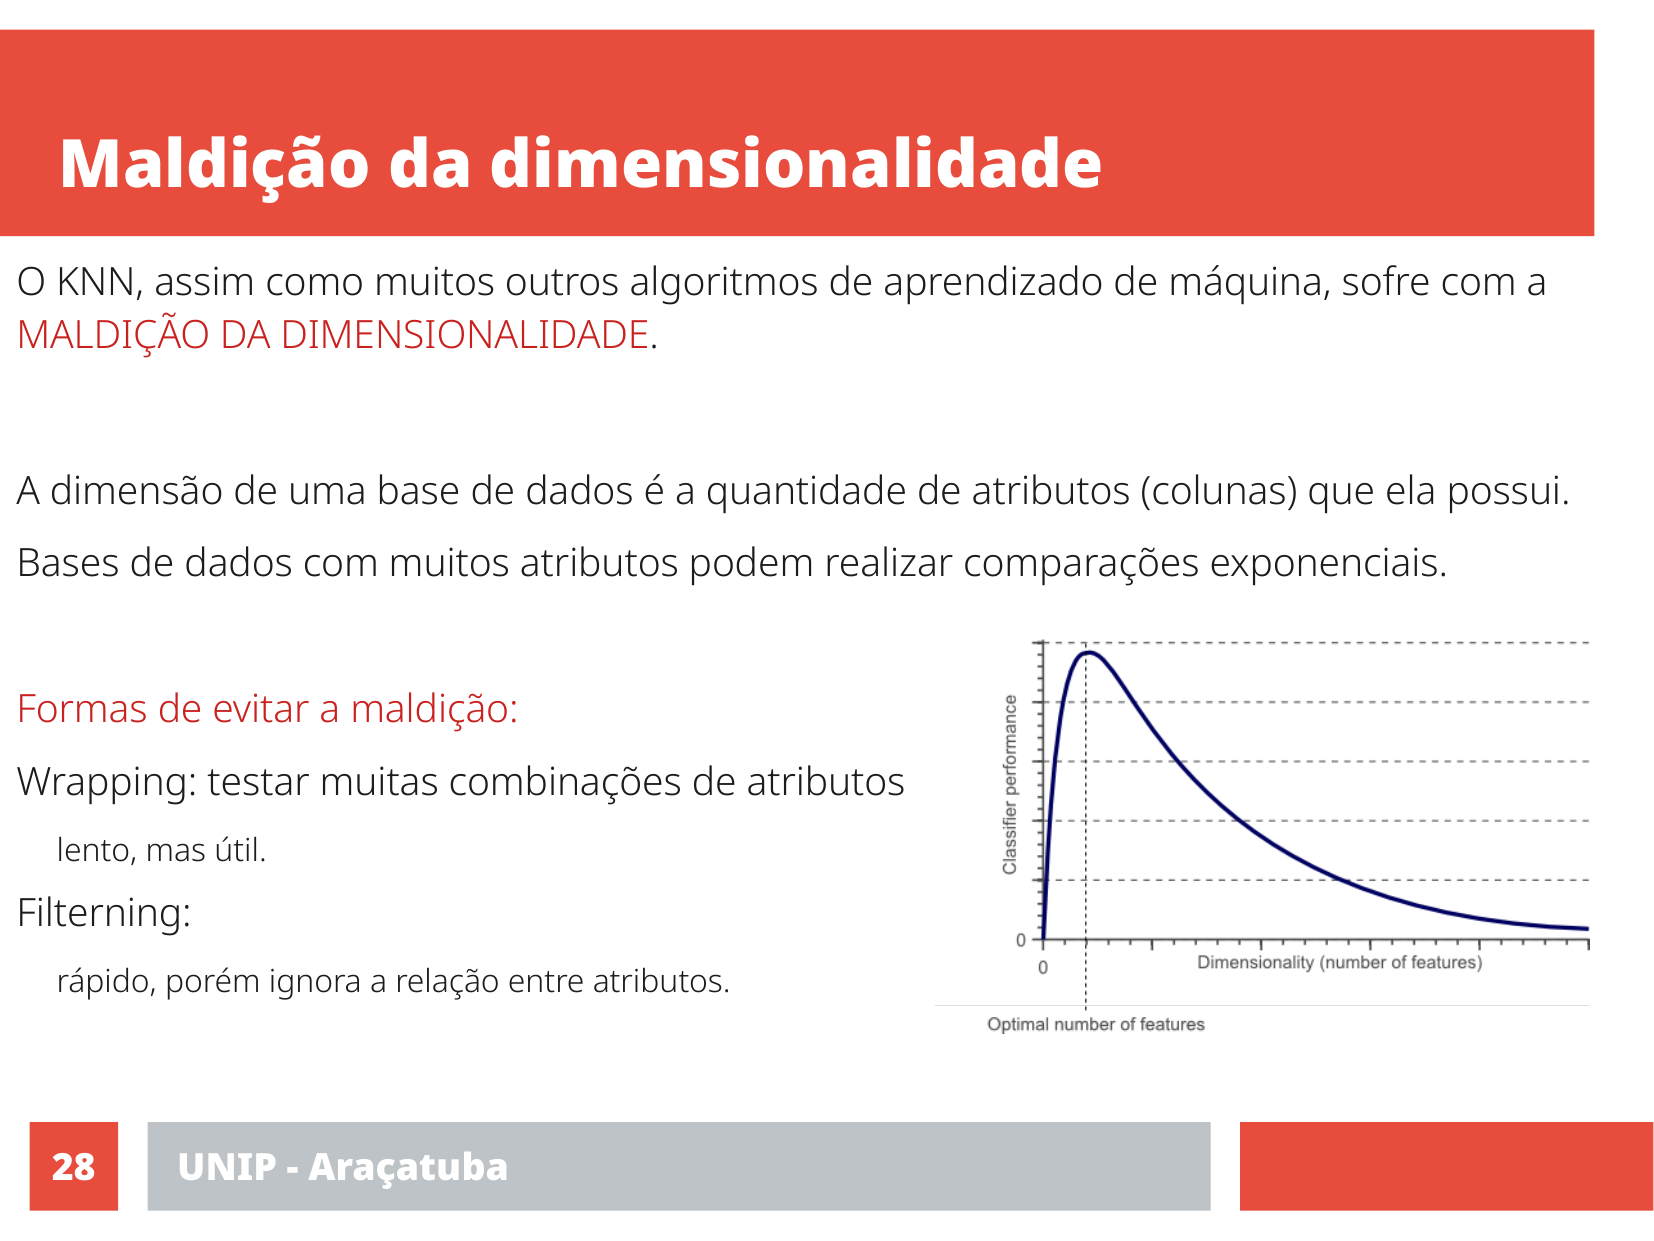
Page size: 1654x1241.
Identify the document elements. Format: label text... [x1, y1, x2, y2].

list O KNN, assim como muitos outros algoritmos de aprendizado de máquina, sofre com a MALDIÇÃO DA DIMENSIONALIDADE. A dimensão de uma base de dados é a quantidade de atributos (colunas) que ela possui. Bases de dados com muitos atributos podem realizar comparações exponenciais. Formas de evitar a maldição: Wrapping: testar muitas combinações de atributos lento, mas útil. Filterning: rápido, porém ignora a relação entre atributos. [0, 253, 1590, 1022]
title Maldição da dimensionalidade [59, 59, 1595, 207]
picture [935, 1022, 1590, 1034]
